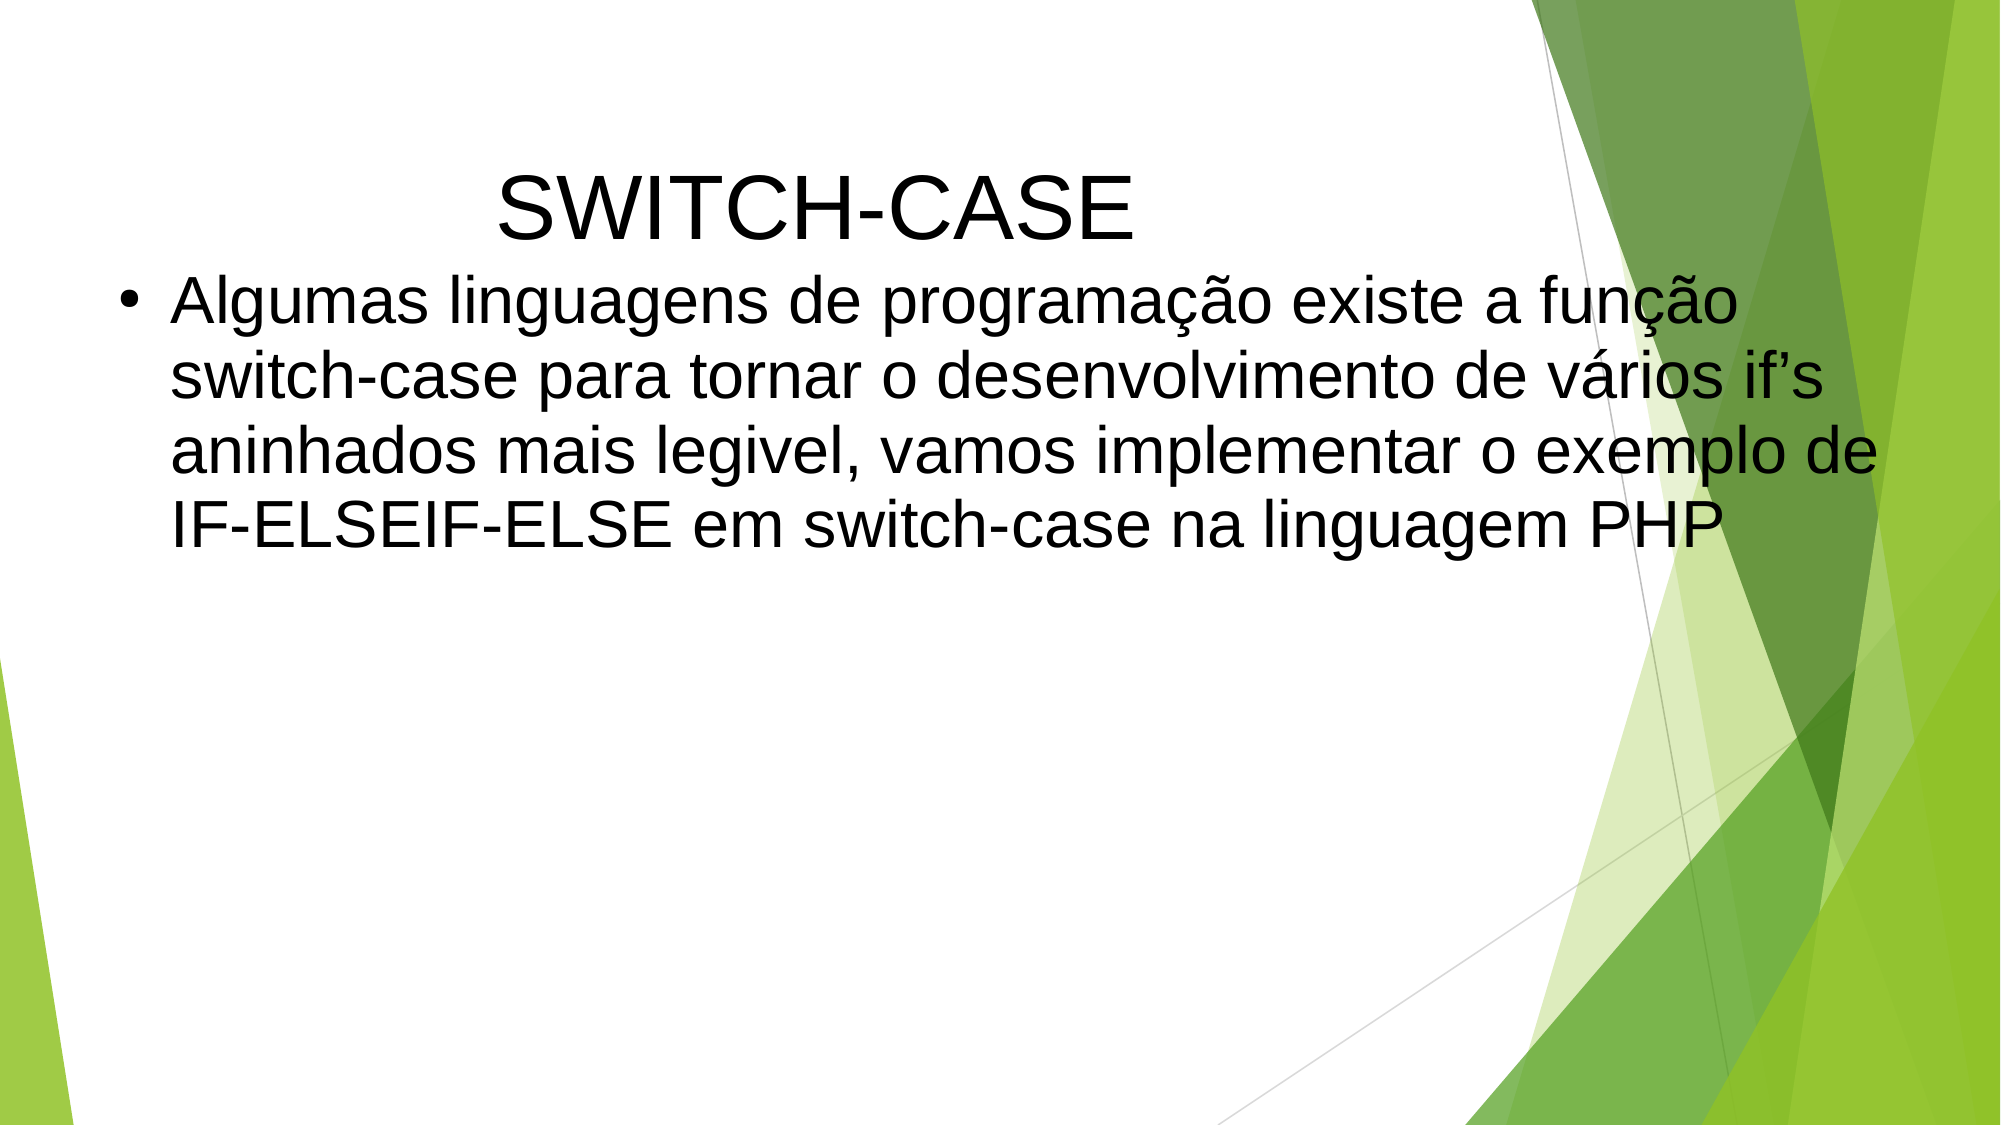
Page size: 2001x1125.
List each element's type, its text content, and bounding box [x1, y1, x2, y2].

list Algumas linguagens de programação existe a função switch-case para tornar o desenvolvimento de vários if’s aninhados mais legivel, vamos implementar o exemplo de IF-ELSEIF-ELSE em switch-case na linguagem PHP [99, 263, 1900, 916]
title SWITCH-CASE [111, 99, 1522, 263]
